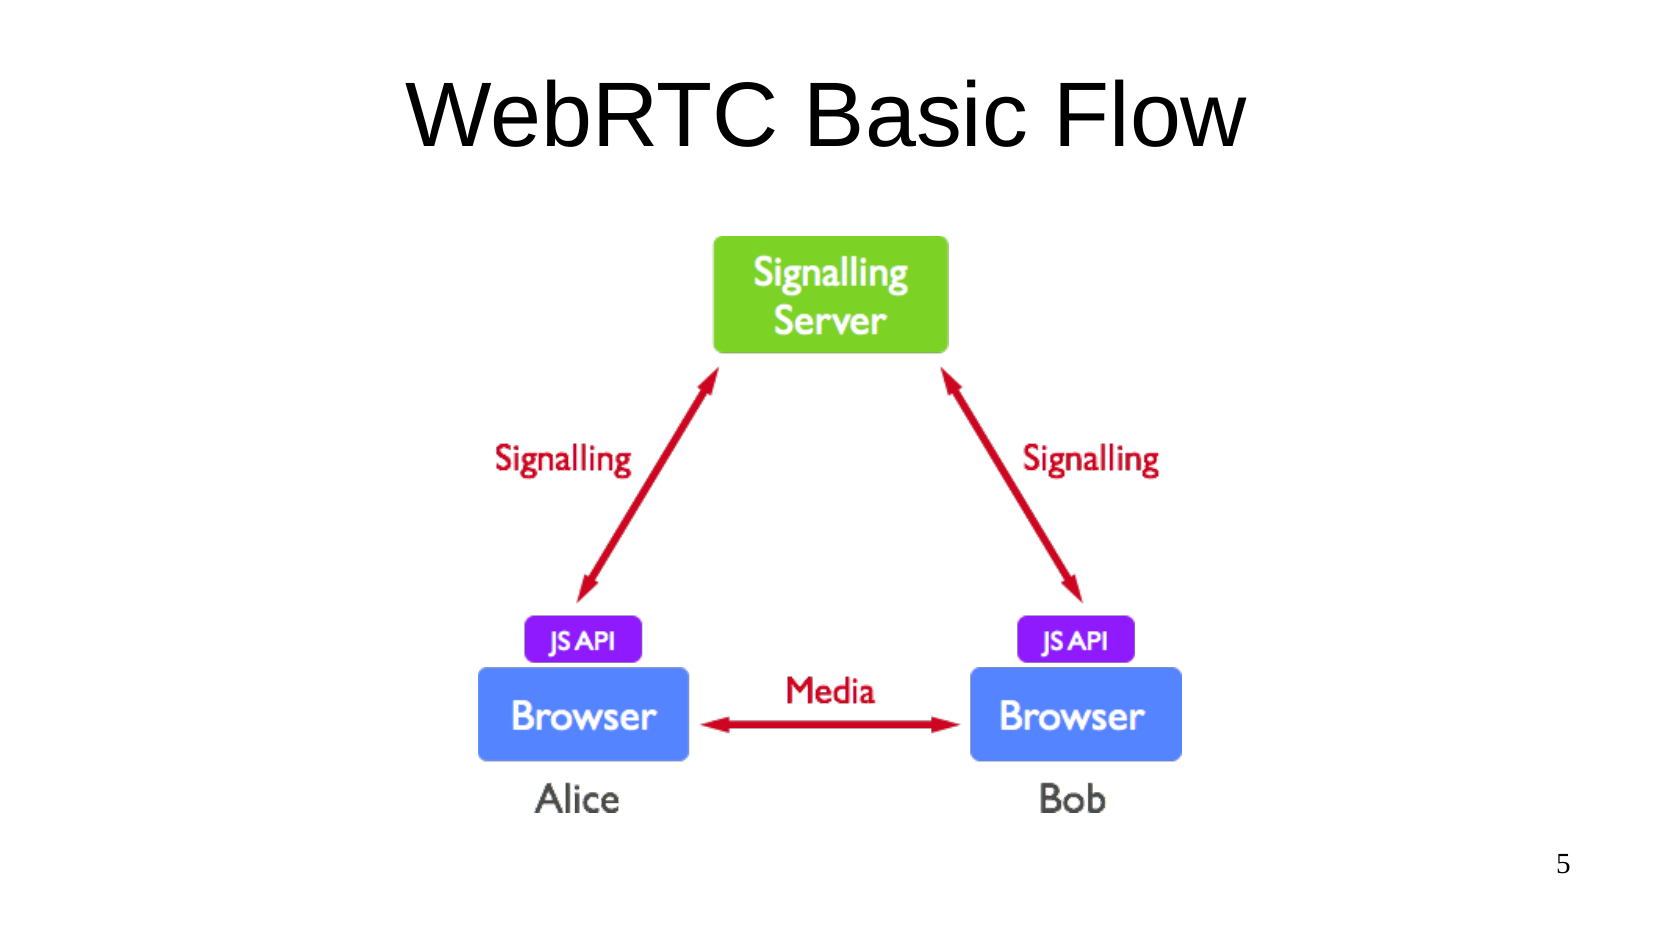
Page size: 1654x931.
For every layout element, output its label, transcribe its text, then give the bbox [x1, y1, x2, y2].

title WebRTC Basic Flow [82, 37, 1571, 193]
picture [478, 236, 1182, 813]
